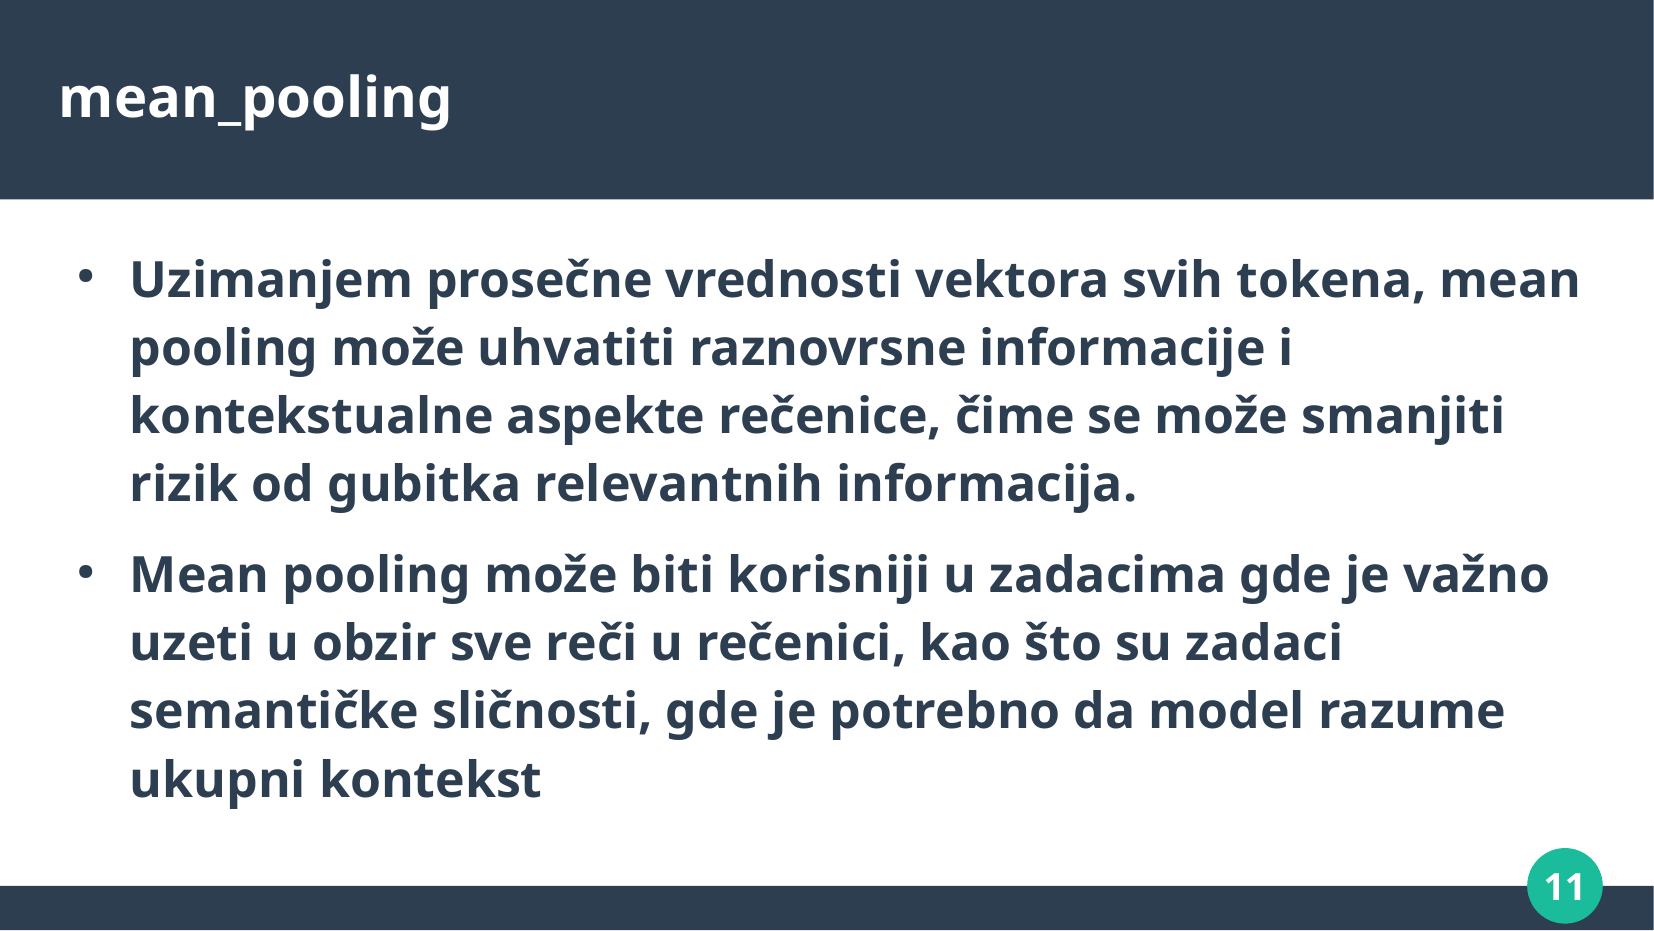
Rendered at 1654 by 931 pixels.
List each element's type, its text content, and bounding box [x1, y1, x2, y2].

title mean_pooling [59, 37, 1595, 155]
list Uzimanjem prosečne vrednosti vektora svih tokena, mean pooling može uhvatiti raznovrsne informacije i kontekstualne aspekte rečenice, čime se može smanjiti rizik od gubitka relevantnih informacija. Mean pooling može biti korisniji u zadacima gde je važno uzeti u obzir sve reči u rečenici, kao što su zadaci semantičke sličnosti, gde je potrebno da model razume ukupni kontekst [59, 243, 1595, 864]
